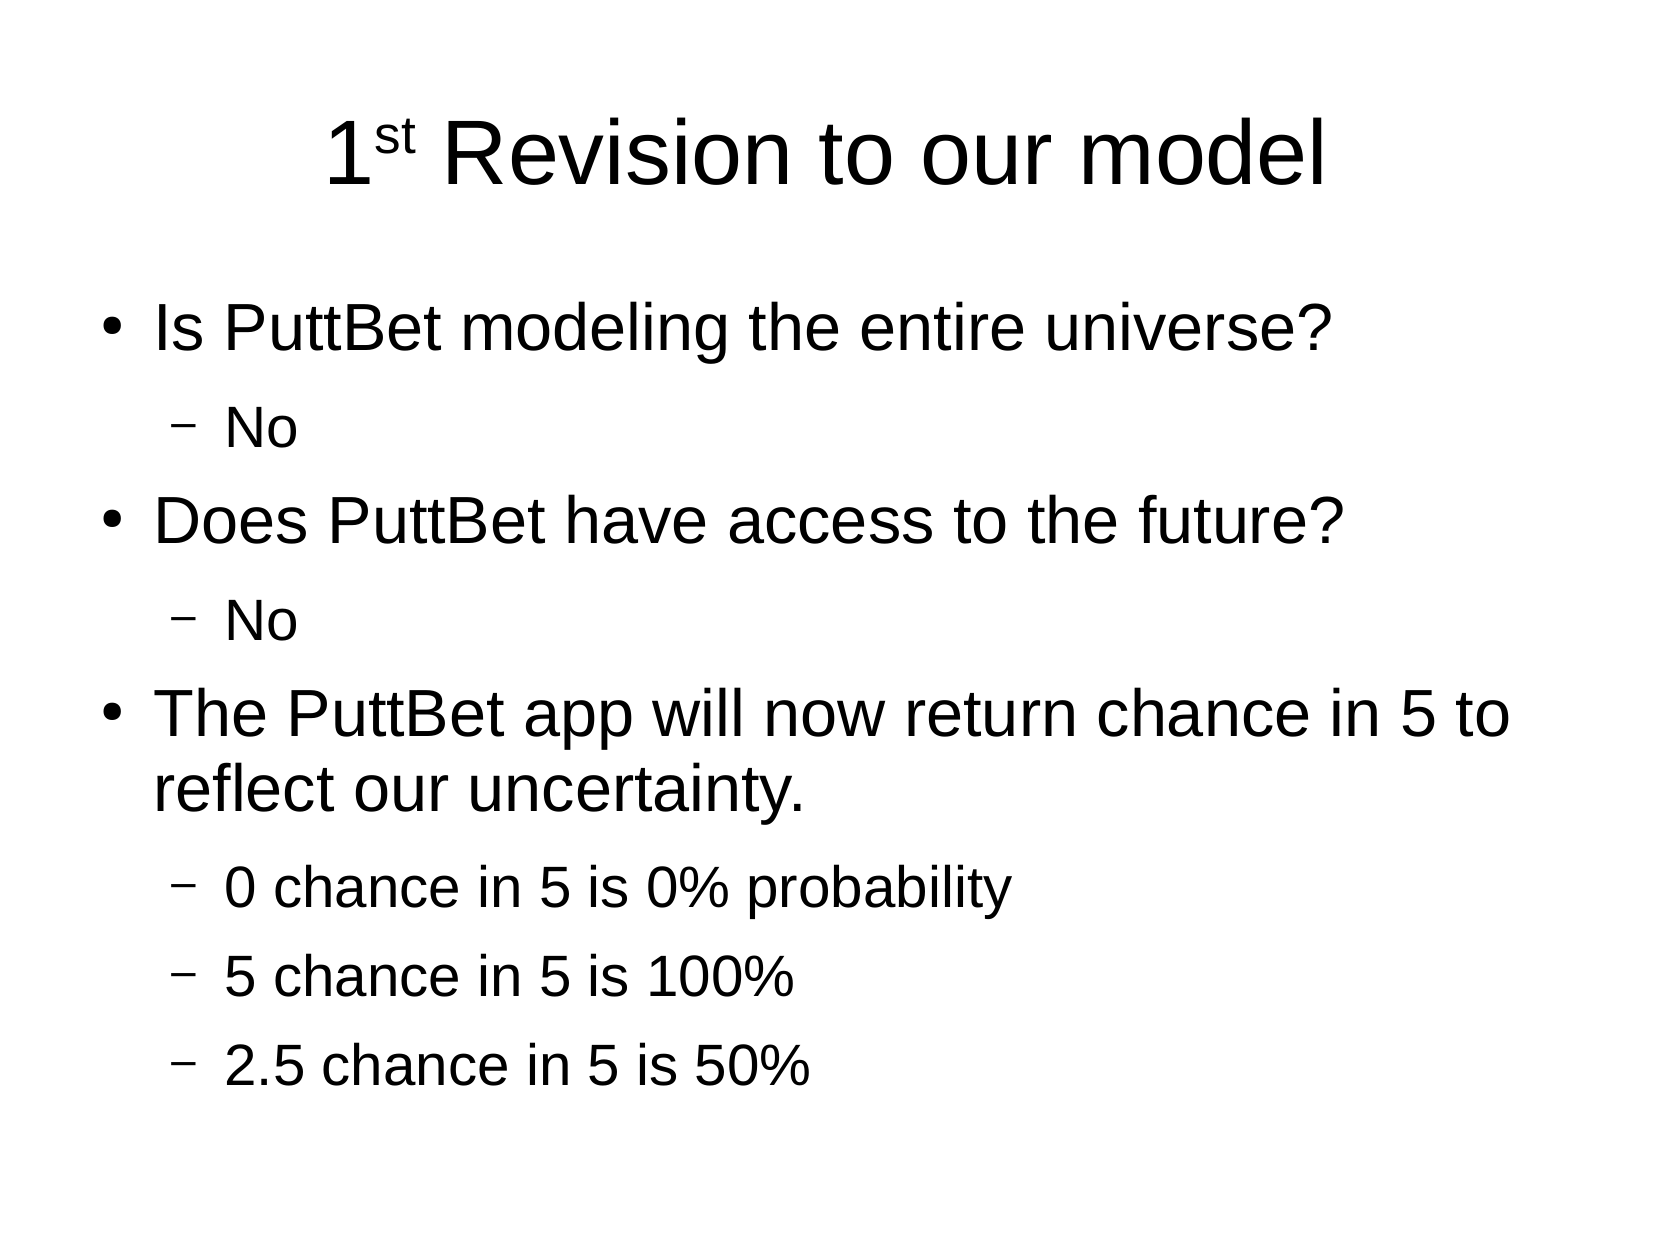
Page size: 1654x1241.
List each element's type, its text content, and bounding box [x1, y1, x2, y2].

list Is PuttBet modeling the entire universe? No Does PuttBet have access to the future? No The PuttBet app will now return chance in 5 to reflect our uncertainty. 0 chance in 5 is 0% probability 5 chance in 5 is 100% 2.5 chance in 5 is 50% [82, 290, 1571, 1109]
title 1st Revision to our model [82, 49, 1571, 257]
